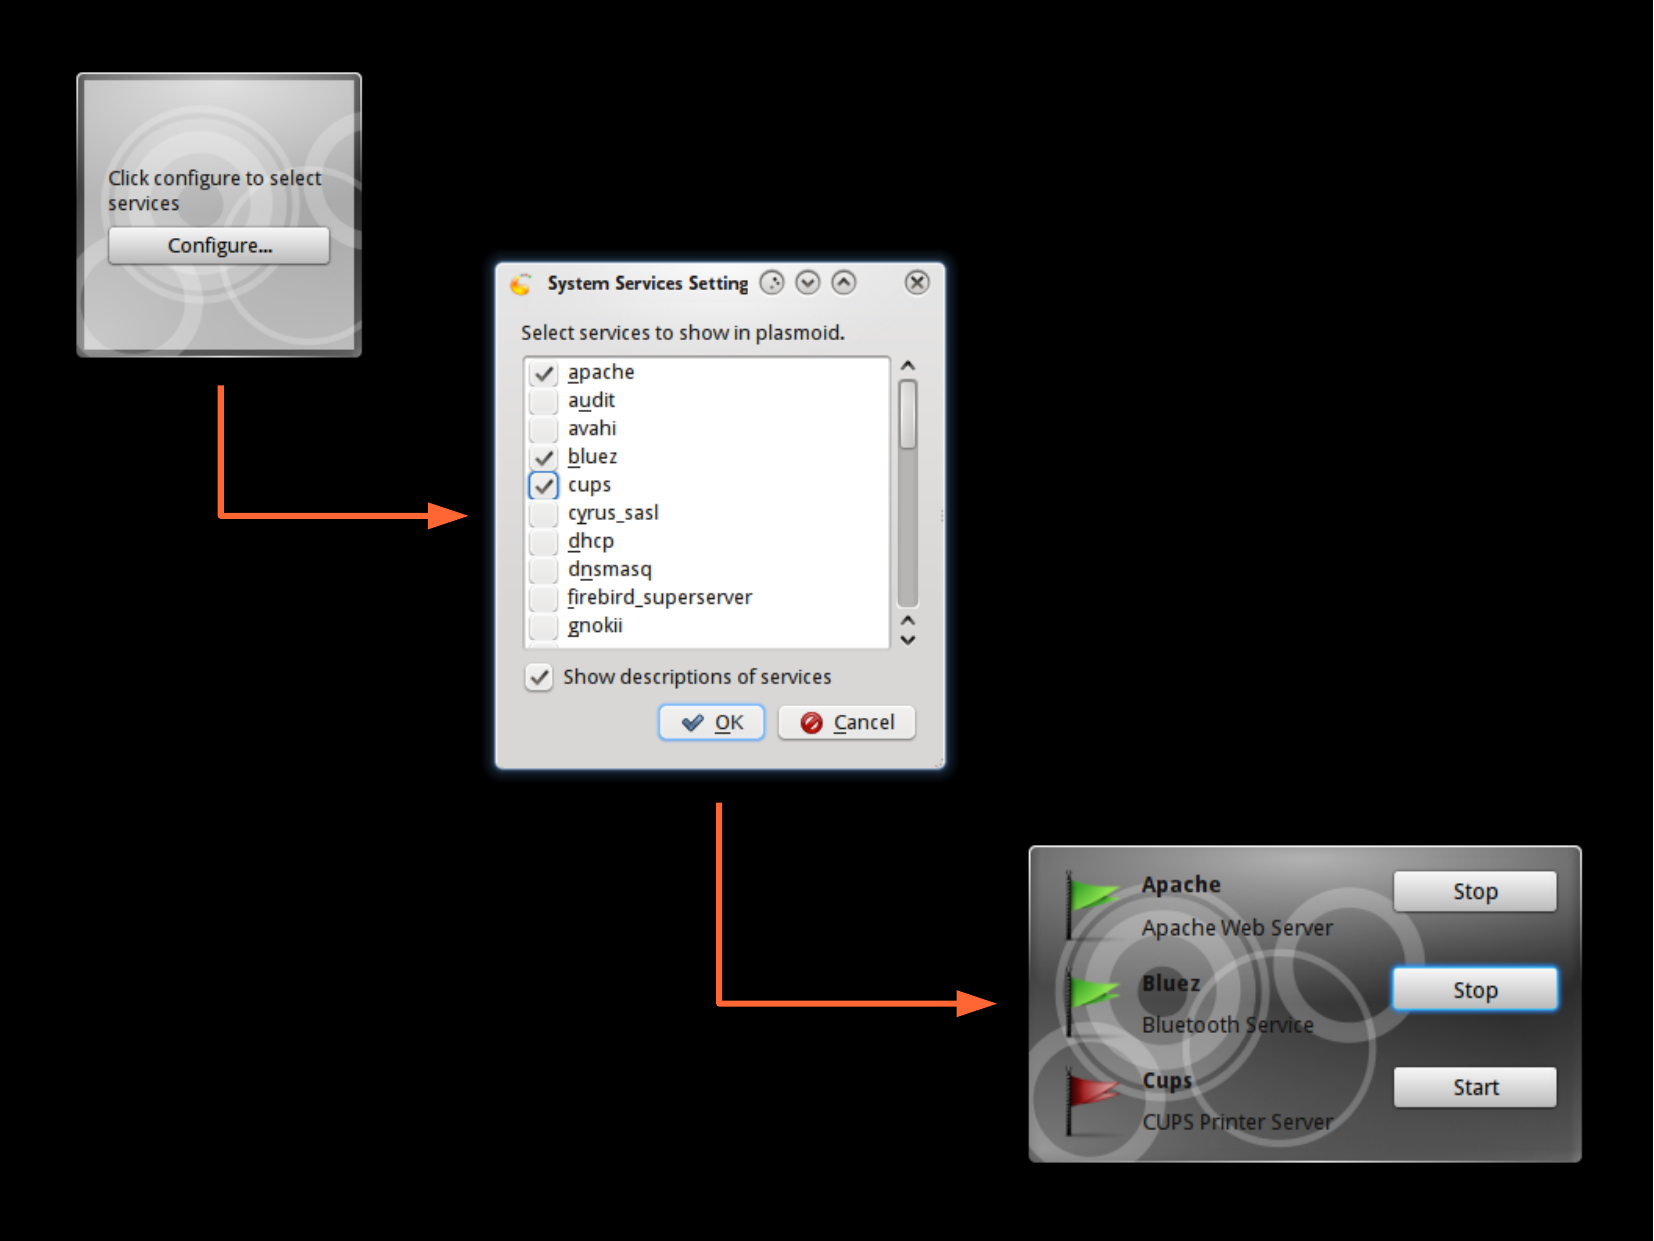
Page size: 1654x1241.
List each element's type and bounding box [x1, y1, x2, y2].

picture [468, 229, 970, 803]
picture [50, 46, 392, 386]
picture [997, 818, 1611, 1189]
